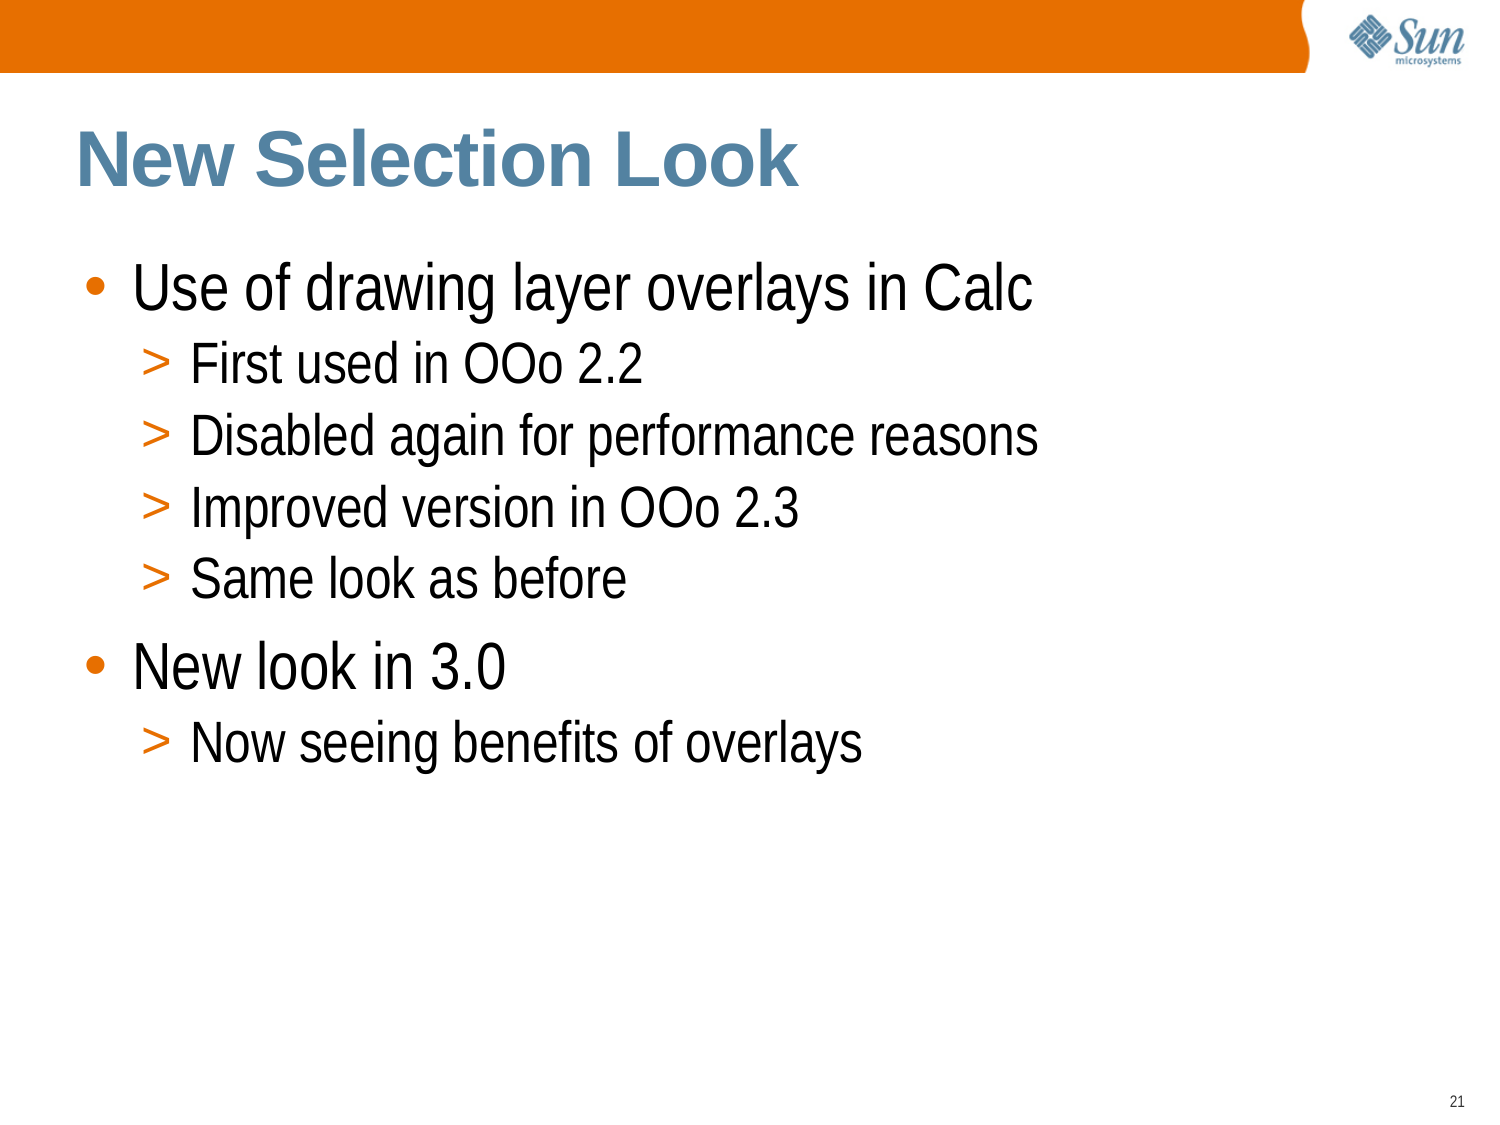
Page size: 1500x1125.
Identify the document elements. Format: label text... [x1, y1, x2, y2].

list Use of drawing layer overlays in Calc First used in OOo 2.2 Disabled again for performance reasons Improved version in OOo 2.3 Same look as before New look in 3.0 Now seeing benefits of overlays [64, 258, 1401, 1062]
picture [0, 0, 1500, 73]
title New Selection Look [75, 123, 1437, 227]
